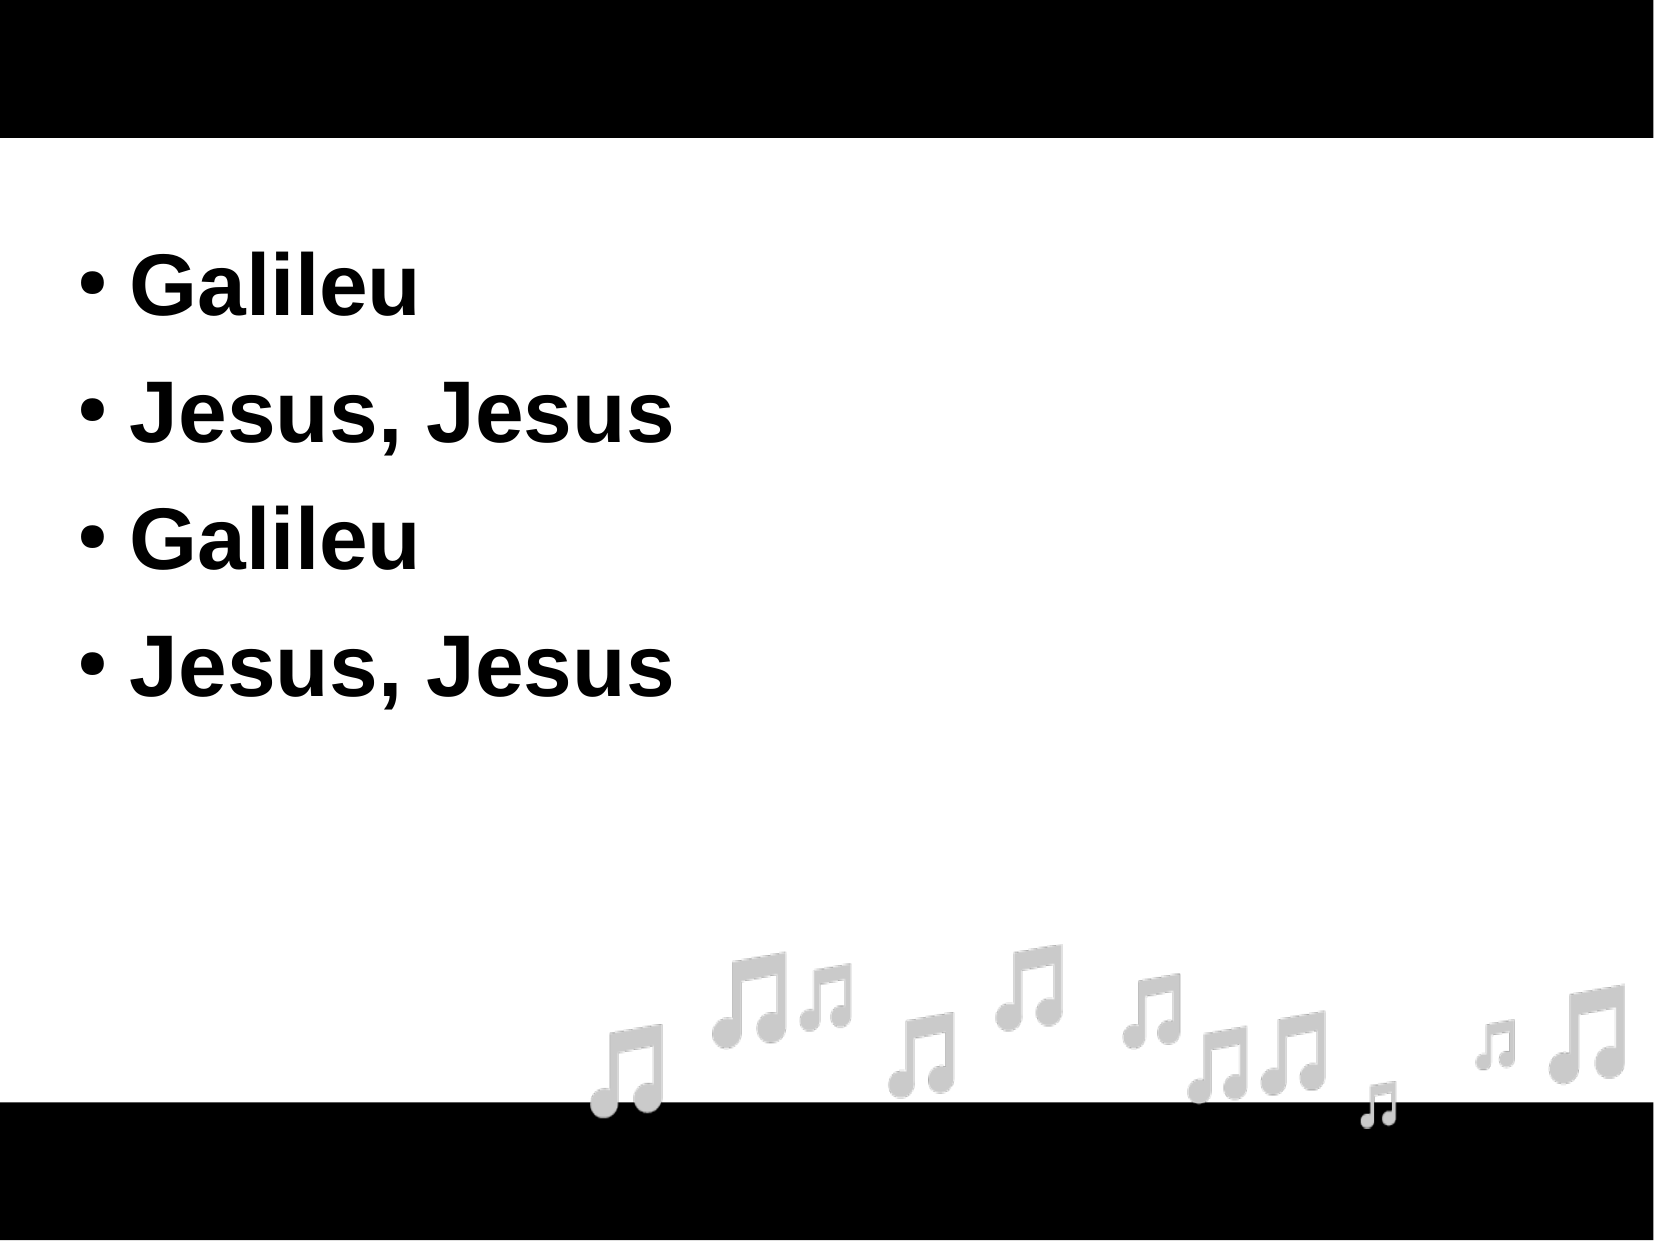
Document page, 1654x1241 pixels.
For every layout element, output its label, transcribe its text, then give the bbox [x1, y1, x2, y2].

list Galileu Jesus, Jesus Galileu Jesus, Jesus [59, 236, 1595, 1024]
